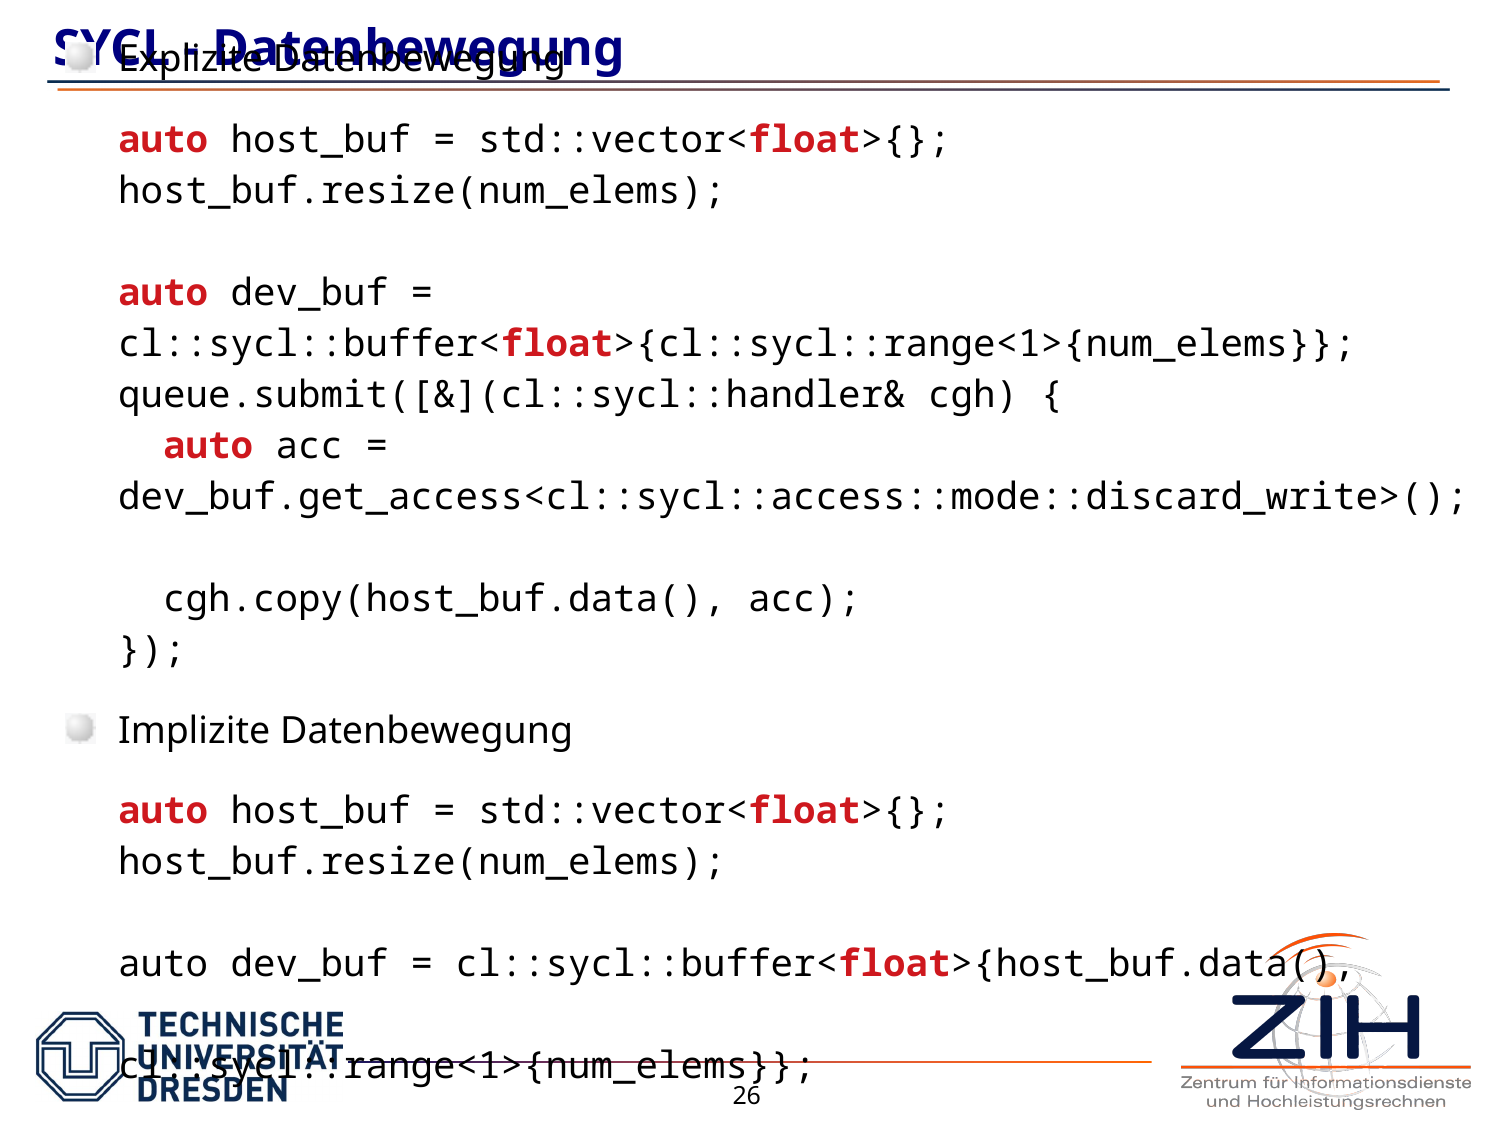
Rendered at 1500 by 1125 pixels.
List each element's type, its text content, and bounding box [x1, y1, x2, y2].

list Explizite Datenbewegung auto host_buf = std::vector<float>{}; host_buf.resize(num_elems); auto dev_buf = cl::sycl::buffer<float>{cl::sycl::range<1>{num_elems}}; queue.submit([&](cl::sycl::handler& cgh) { auto acc = dev_buf.get_access<cl::sycl::access::mode::discard_write>(); cgh.copy(host_buf.data(), acc); }); Implizite Datenbewegung auto host_buf = std::vector<float>{}; host_buf.resize(num_elems); auto dev_buf = cl::sycl::buffer<float>{host_buf.data(), cl::sycl::range<1>{num_elems}}; [29, 11, 1500, 1111]
